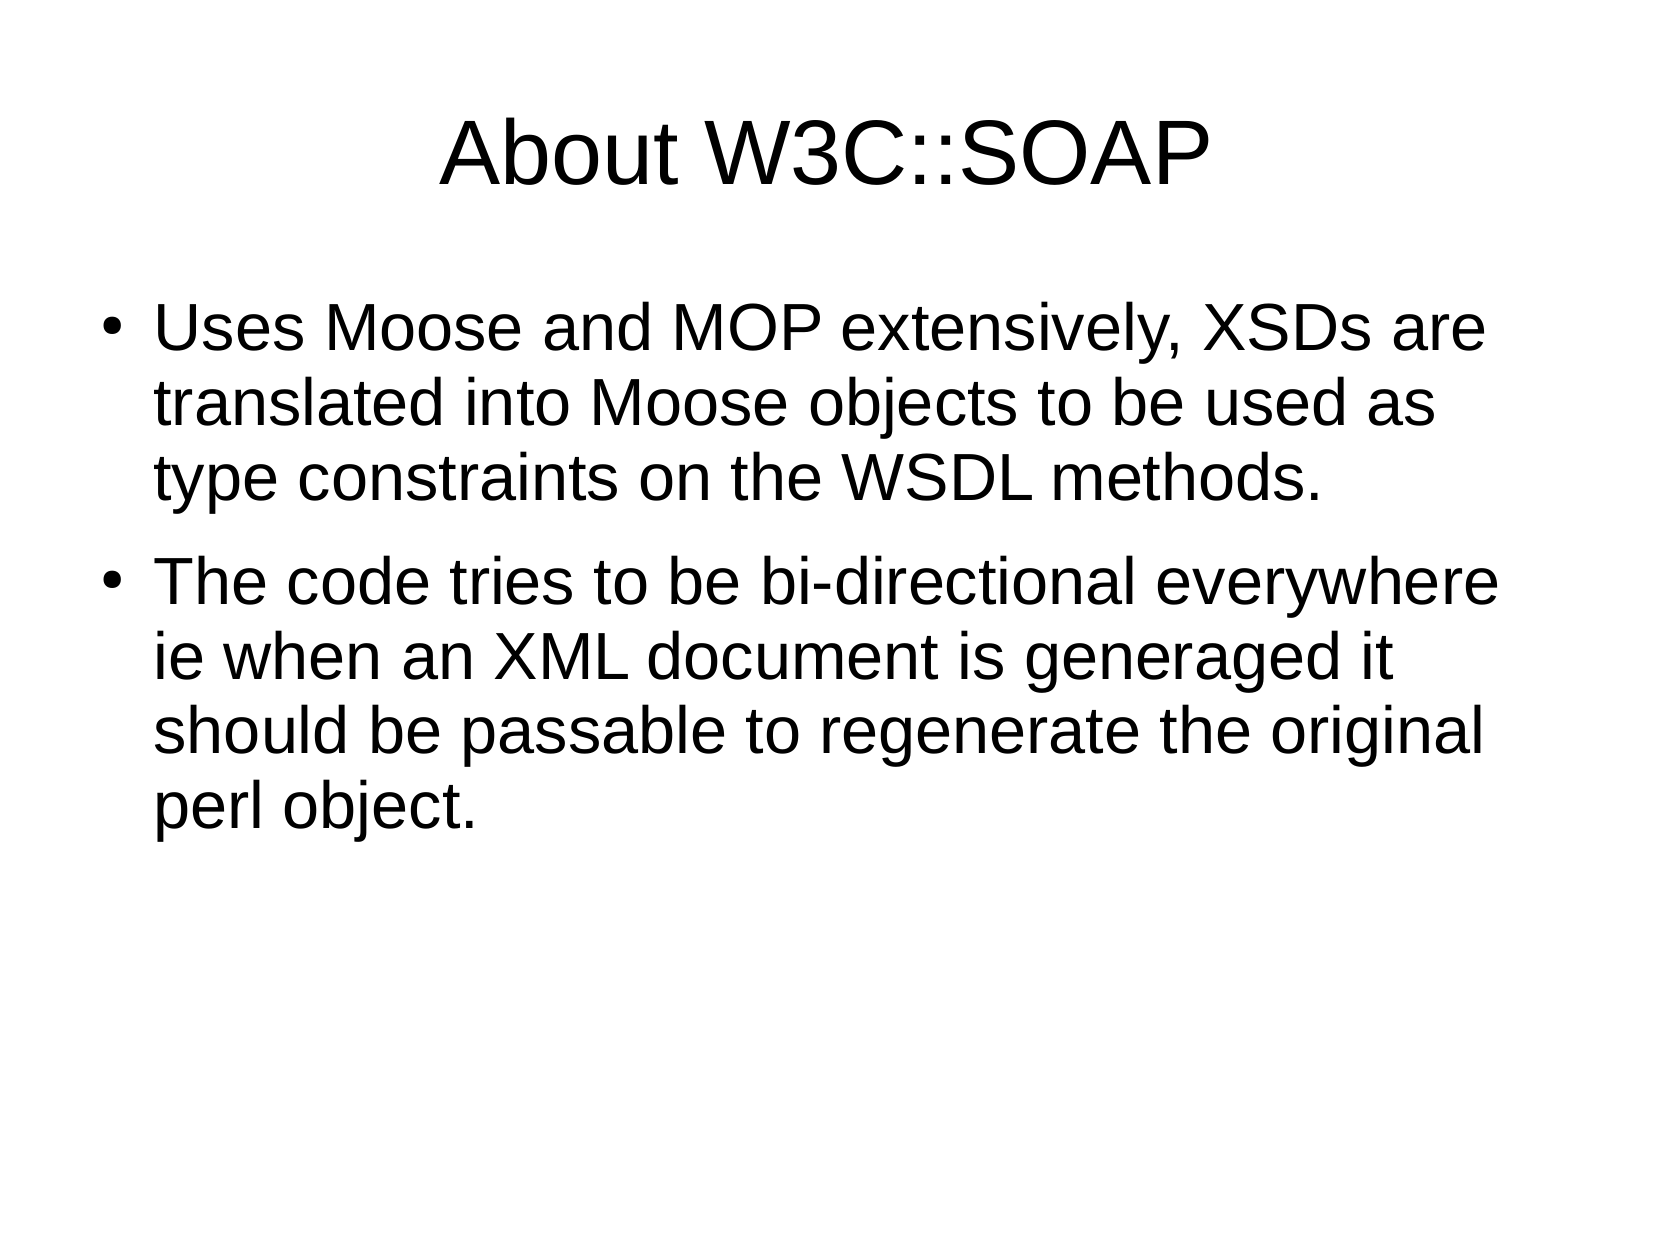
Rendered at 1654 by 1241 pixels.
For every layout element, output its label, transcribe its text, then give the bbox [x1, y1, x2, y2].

title About W3C::SOAP [82, 49, 1571, 257]
list Uses Moose and MOP extensively, XSDs are translated into Moose objects to be used as type constraints on the WSDL methods. The code tries to be bi-directional everywhere ie when an XML document is generaged it should be passable to regenerate the original perl object. [82, 290, 1571, 1010]
